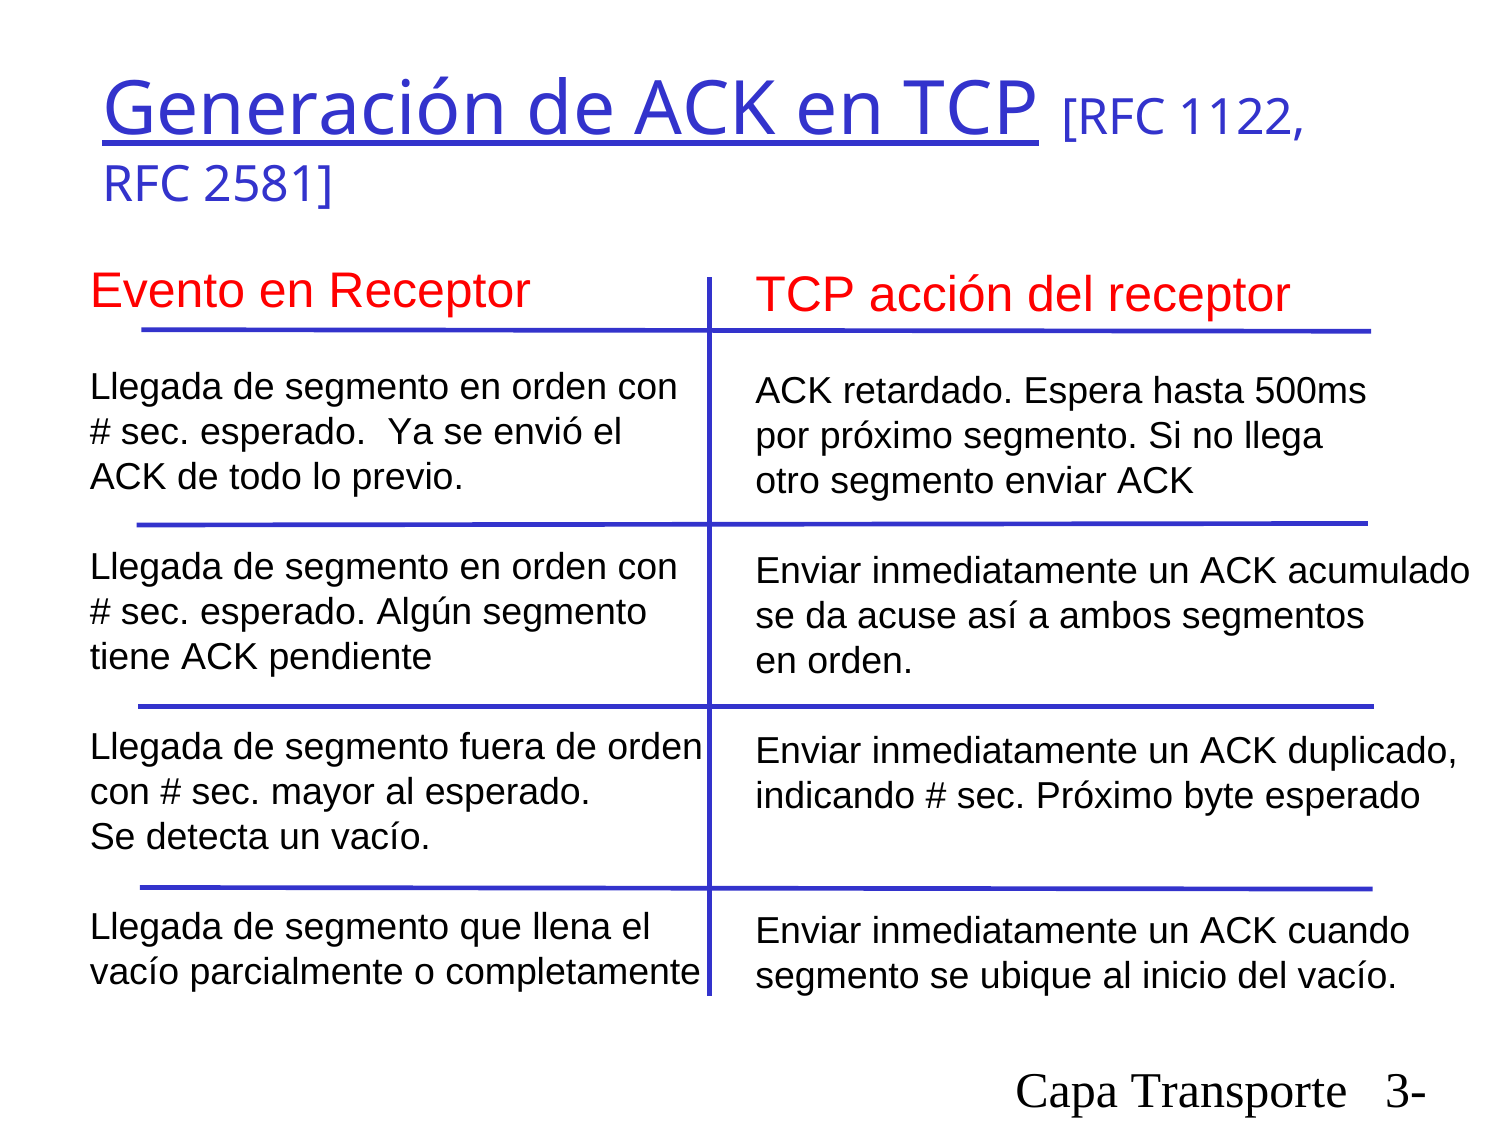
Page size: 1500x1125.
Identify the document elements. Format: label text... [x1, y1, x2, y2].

text_box TCP acción del receptor ACK retardado. Espera hasta 500ms por próximo segmento. Si no llega otro segmento enviar ACK Enviar inmediatamente un ACK acumulado se da acuse así a ambos segmentos en orden. Enviar inmediatamente un ACK duplicado, indicando # sec. Próximo byte esperado Enviar inmediatamente un ACK cuando segmento se ubique al inicio del vacío. [740, 253, 1486, 1004]
title Generación de ACK en TCP [RFC 1122, RFC 2581] [87, 37, 1363, 225]
text_box Evento en Receptor Llegada de segmento en orden con # sec. esperado. Ya se envió el ACK de todo lo previo. Llegada de segmento en orden con # sec. esperado. Algún segmento tiene ACK pendiente Llegada de segmento fuera de orden con # sec. mayor al esperado. Se detecta un vacío. Llegada de segmento que llena el vacío parcialmente o completamente [75, 249, 718, 1046]
